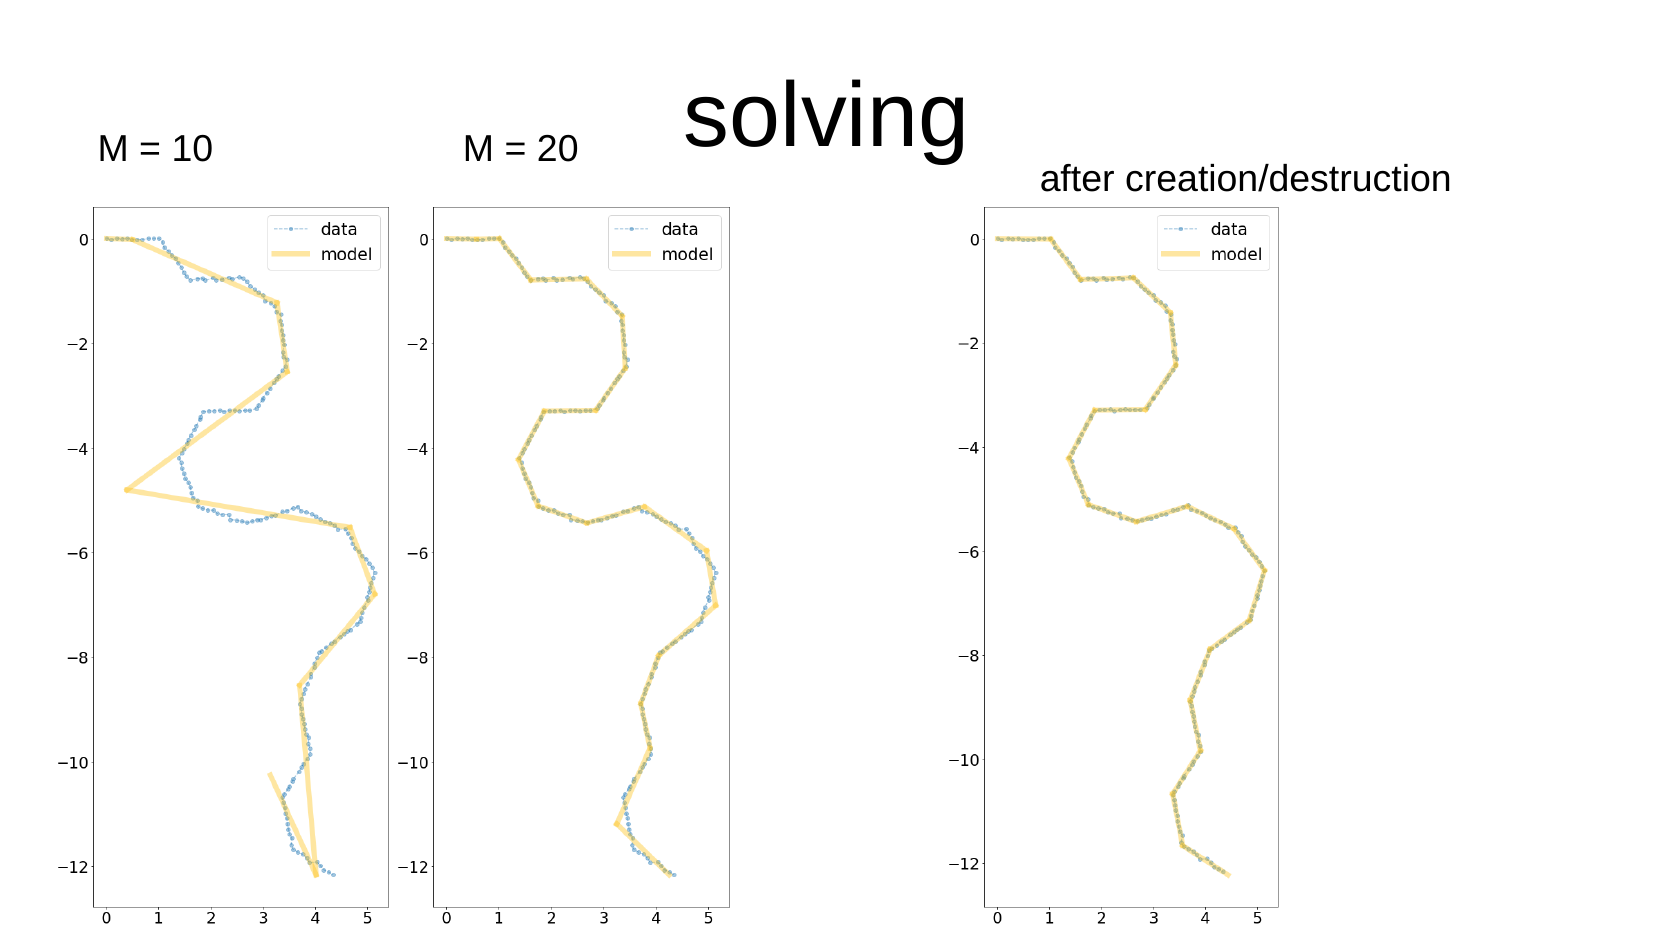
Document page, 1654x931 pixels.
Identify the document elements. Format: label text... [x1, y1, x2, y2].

picture [942, 202, 1282, 931]
text_box M = 10 [82, 120, 383, 177]
text_box M = 20 [448, 120, 748, 177]
picture [51, 202, 733, 931]
title solving [82, 37, 1571, 193]
text_box after creation/destruction [1024, 149, 1539, 291]
